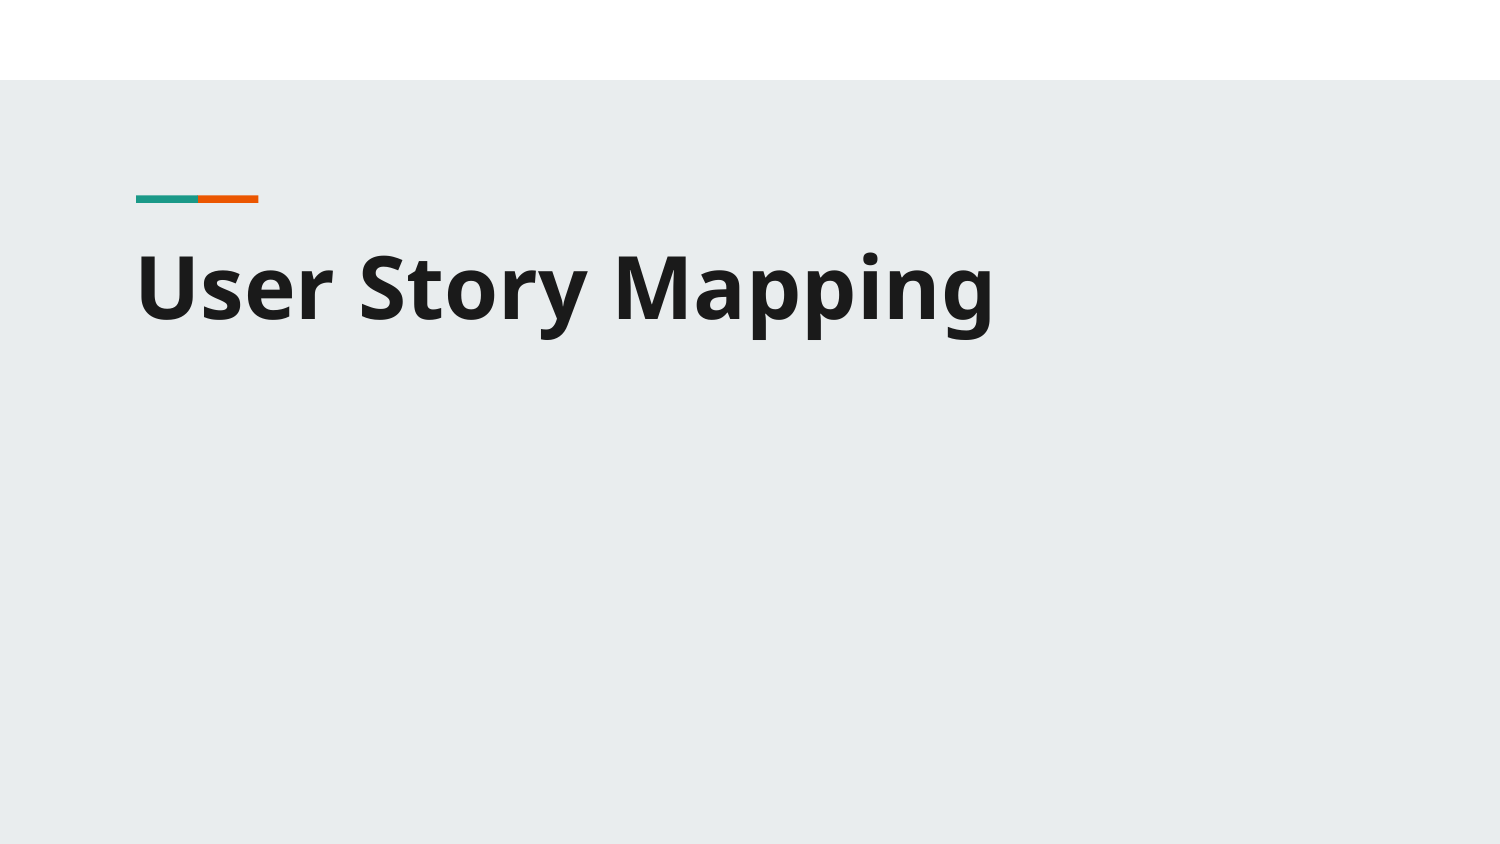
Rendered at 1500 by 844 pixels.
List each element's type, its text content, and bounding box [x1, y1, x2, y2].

title User Story Mapping [119, 216, 1381, 490]
